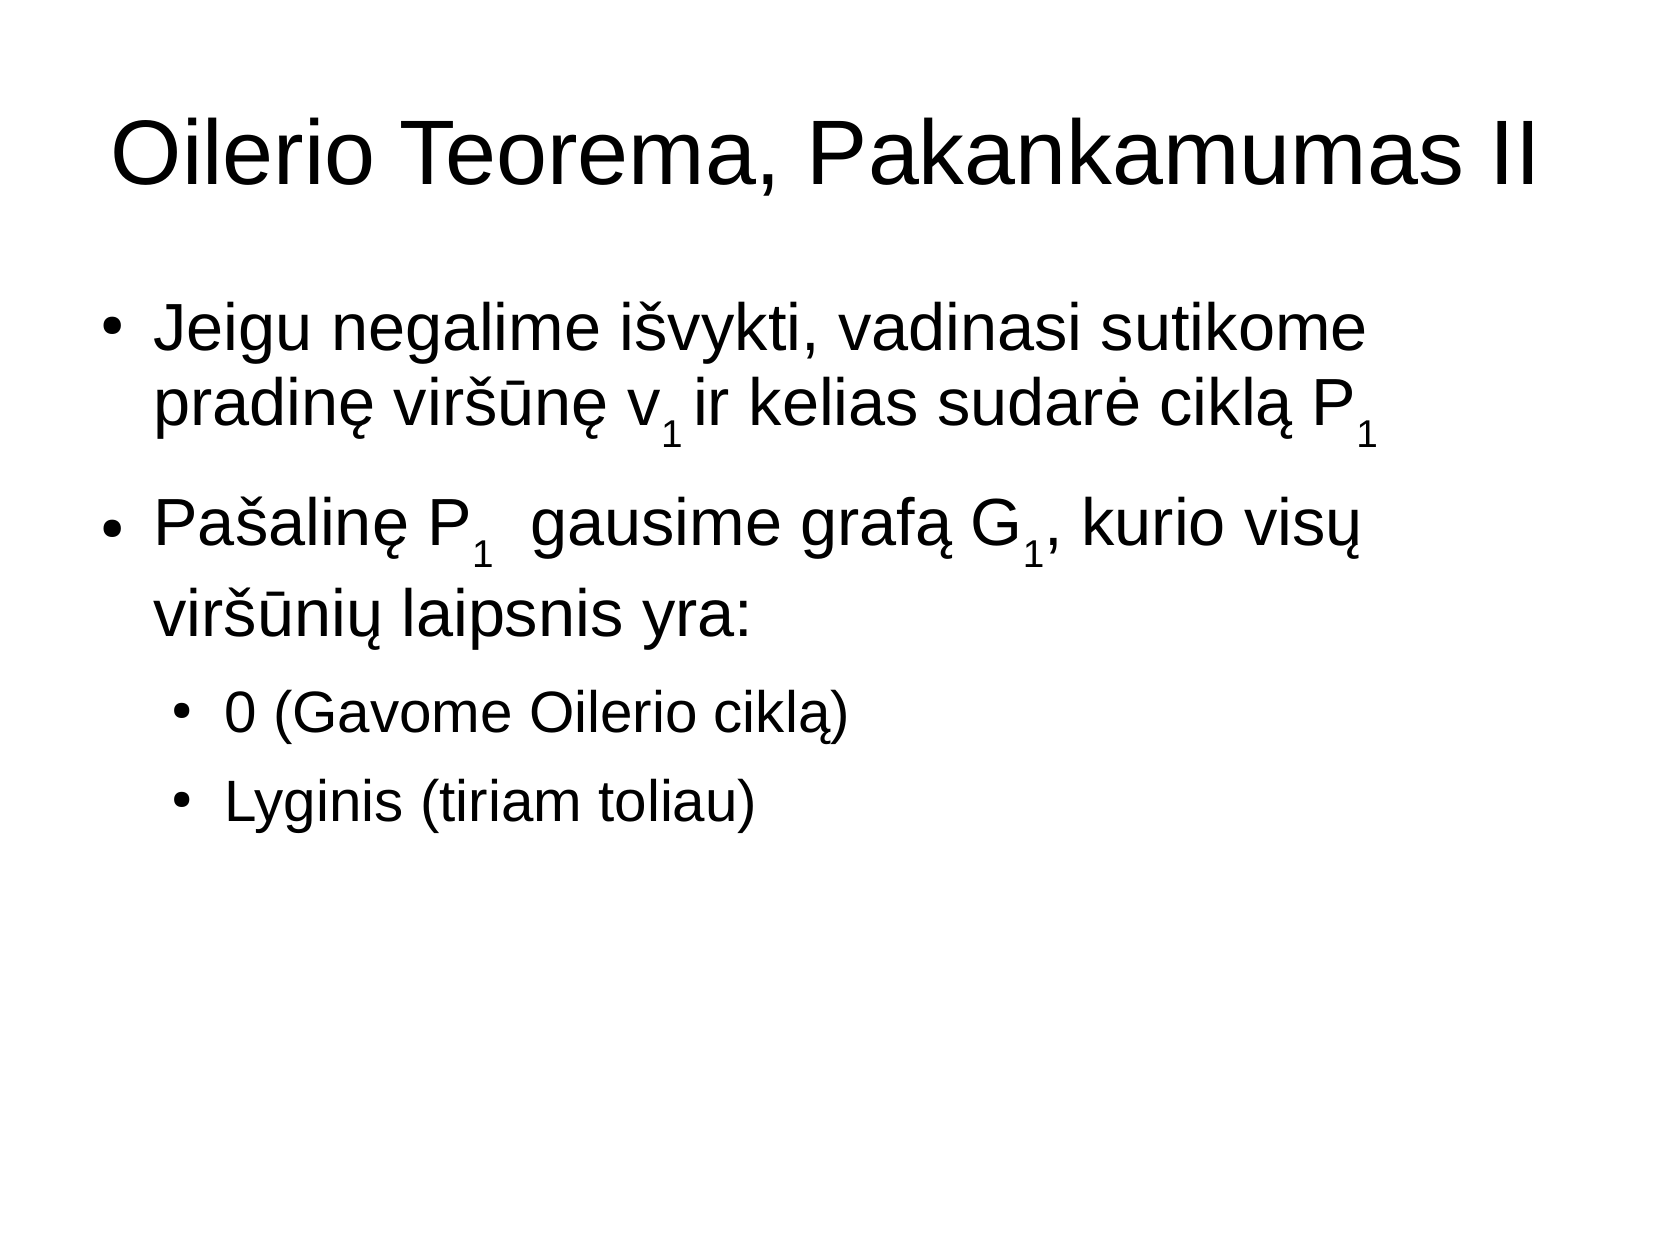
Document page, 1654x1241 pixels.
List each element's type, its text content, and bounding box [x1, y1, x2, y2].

list Jeigu negalime išvykti, vadinasi sutikome pradinę viršūnę v1 ir kelias sudarė ciklą P1 Pašalinę P1 gausime grafą G1, kurio visų viršūnių laipsnis yra: 0 (Gavome Oilerio ciklą) Lyginis (tiriam toliau) [82, 290, 1571, 1010]
title Oilerio Teorema, Pakankamumas II [82, 49, 1571, 257]
